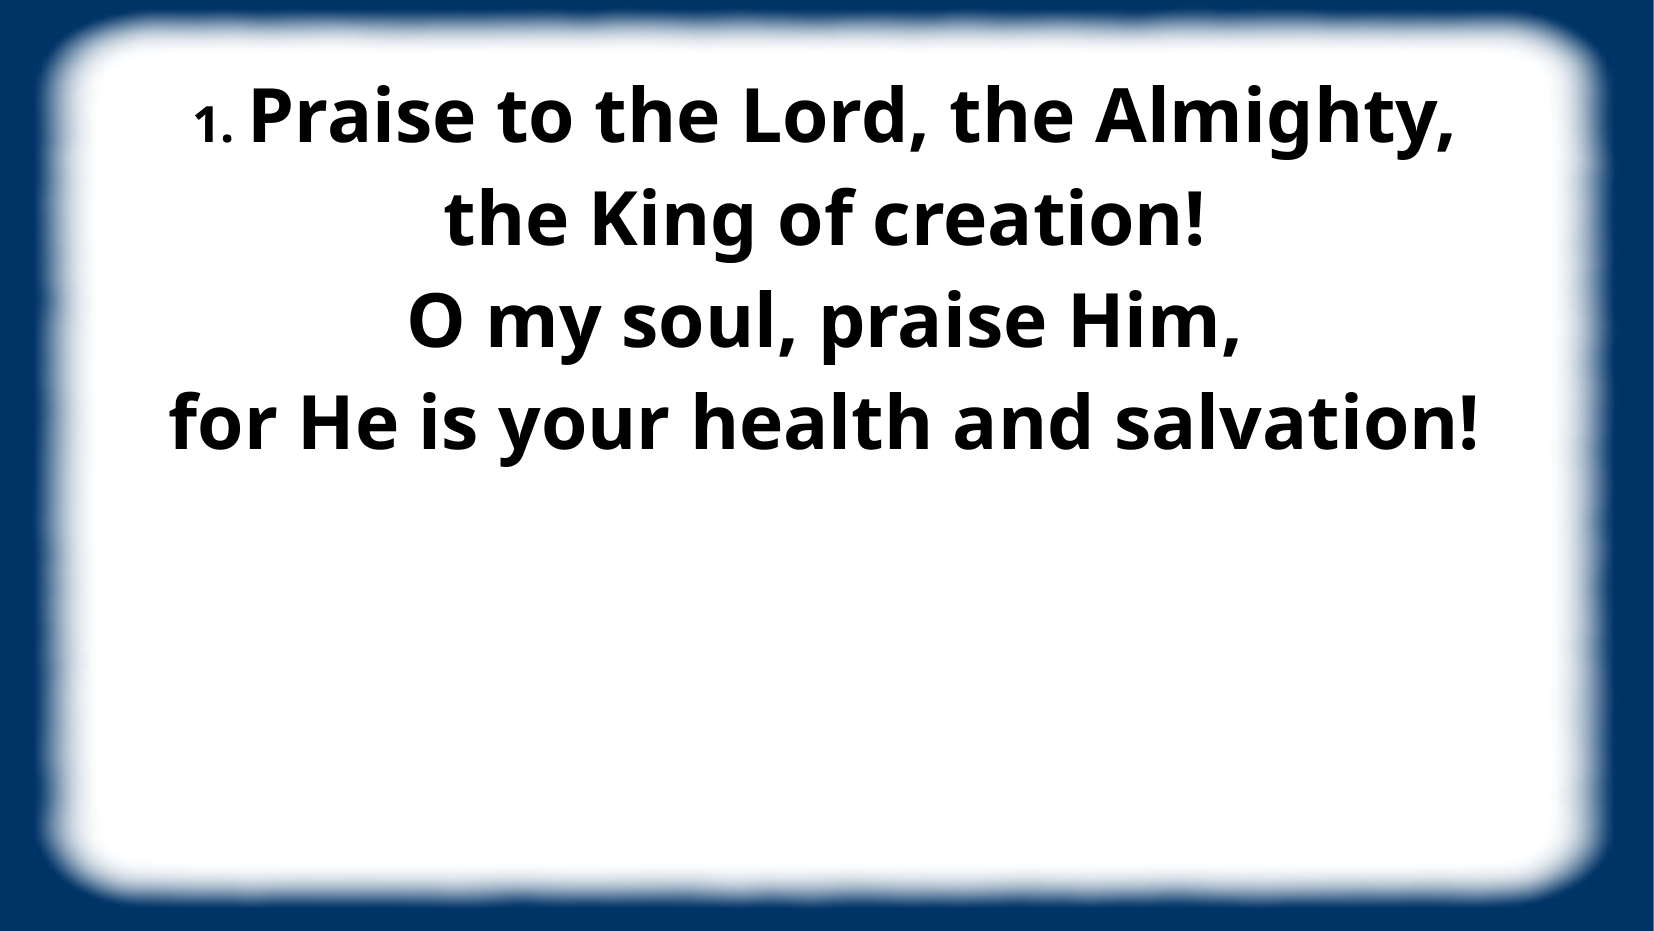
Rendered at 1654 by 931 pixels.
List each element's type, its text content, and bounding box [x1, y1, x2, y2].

picture [0, 0, 1654, 931]
text_box 1. Praise to the Lord, the Almighty, the King of creation! O my soul, praise Him, for He is your health and salvation! [90, 55, 1561, 491]
